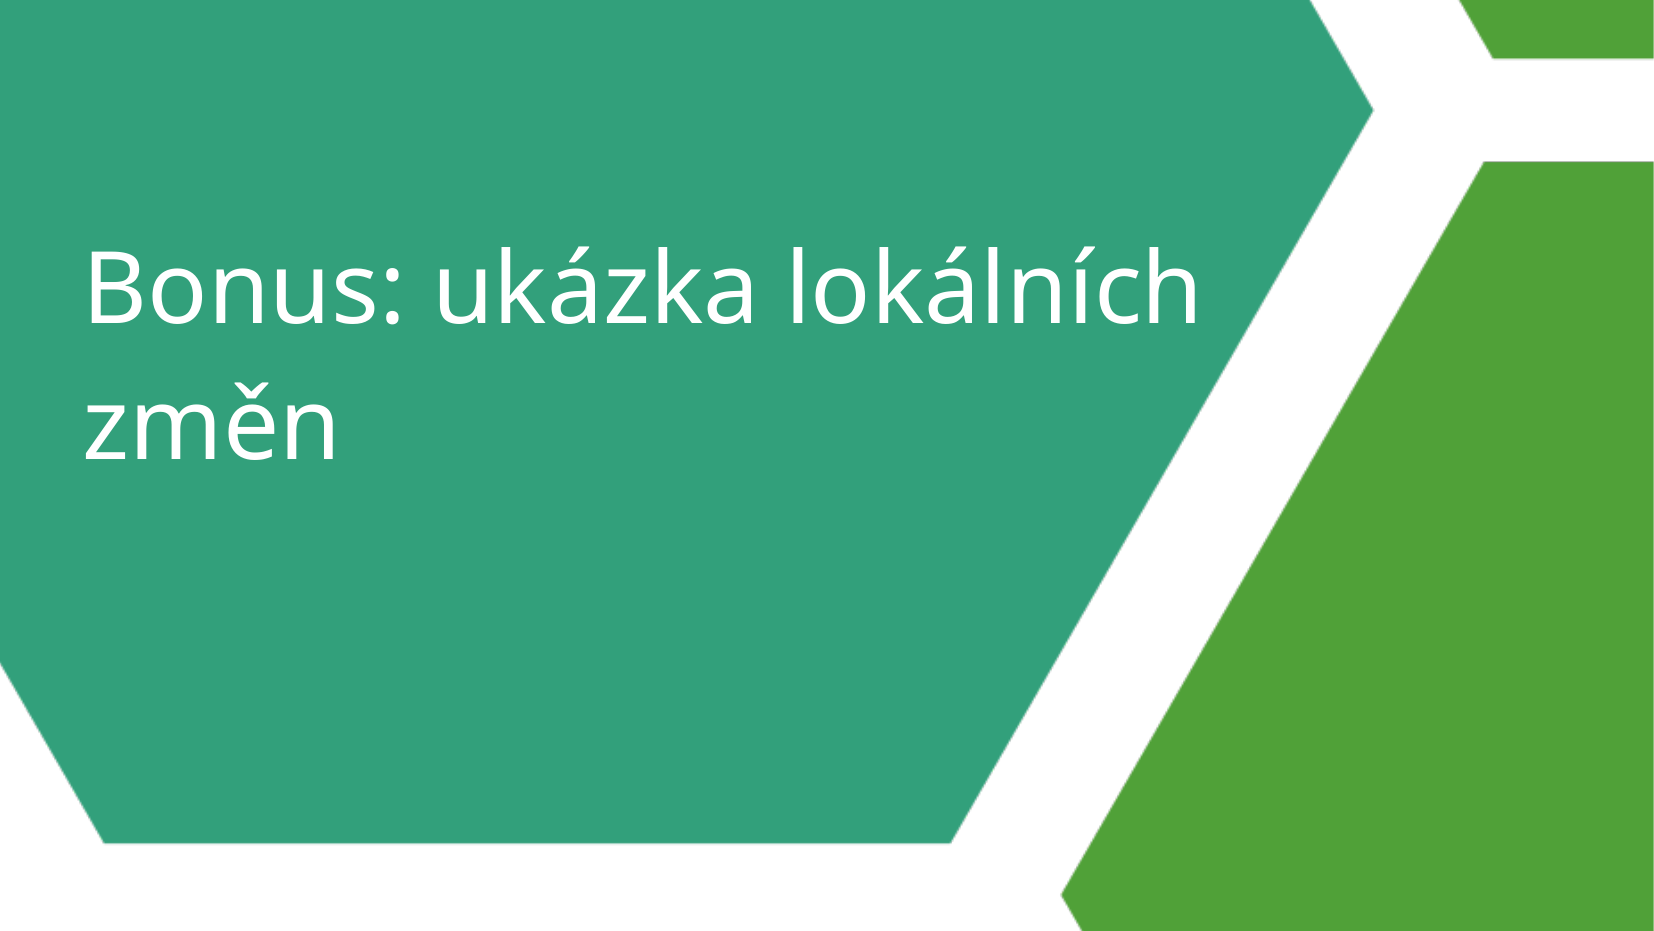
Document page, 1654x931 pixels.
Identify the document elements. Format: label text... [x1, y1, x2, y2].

picture [0, 0, 1654, 931]
title Bonus: ukázka lokálních změn [82, 178, 1218, 528]
